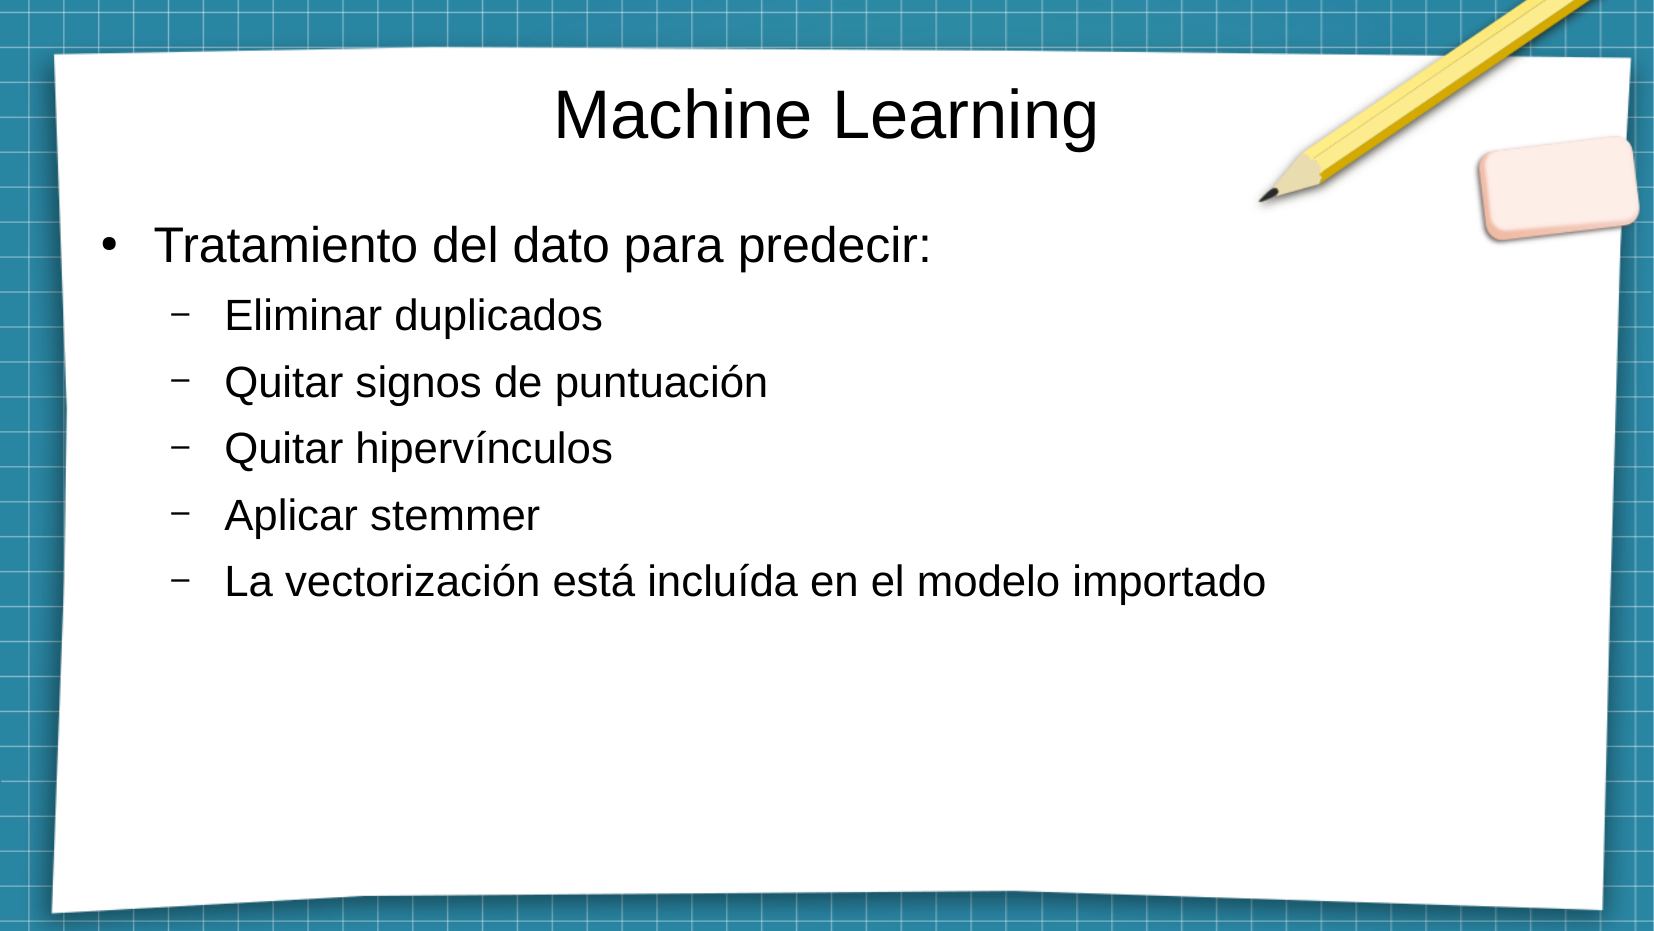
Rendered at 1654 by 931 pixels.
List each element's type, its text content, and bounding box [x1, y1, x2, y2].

picture [0, 0, 1654, 931]
list Tratamiento del dato para predecir: Eliminar duplicados Quitar signos de puntuación Quitar hipervínculos Aplicar stemmer La vectorización está incluída en el modelo importado [82, 217, 1571, 758]
title Machine Learning [82, 37, 1571, 193]
